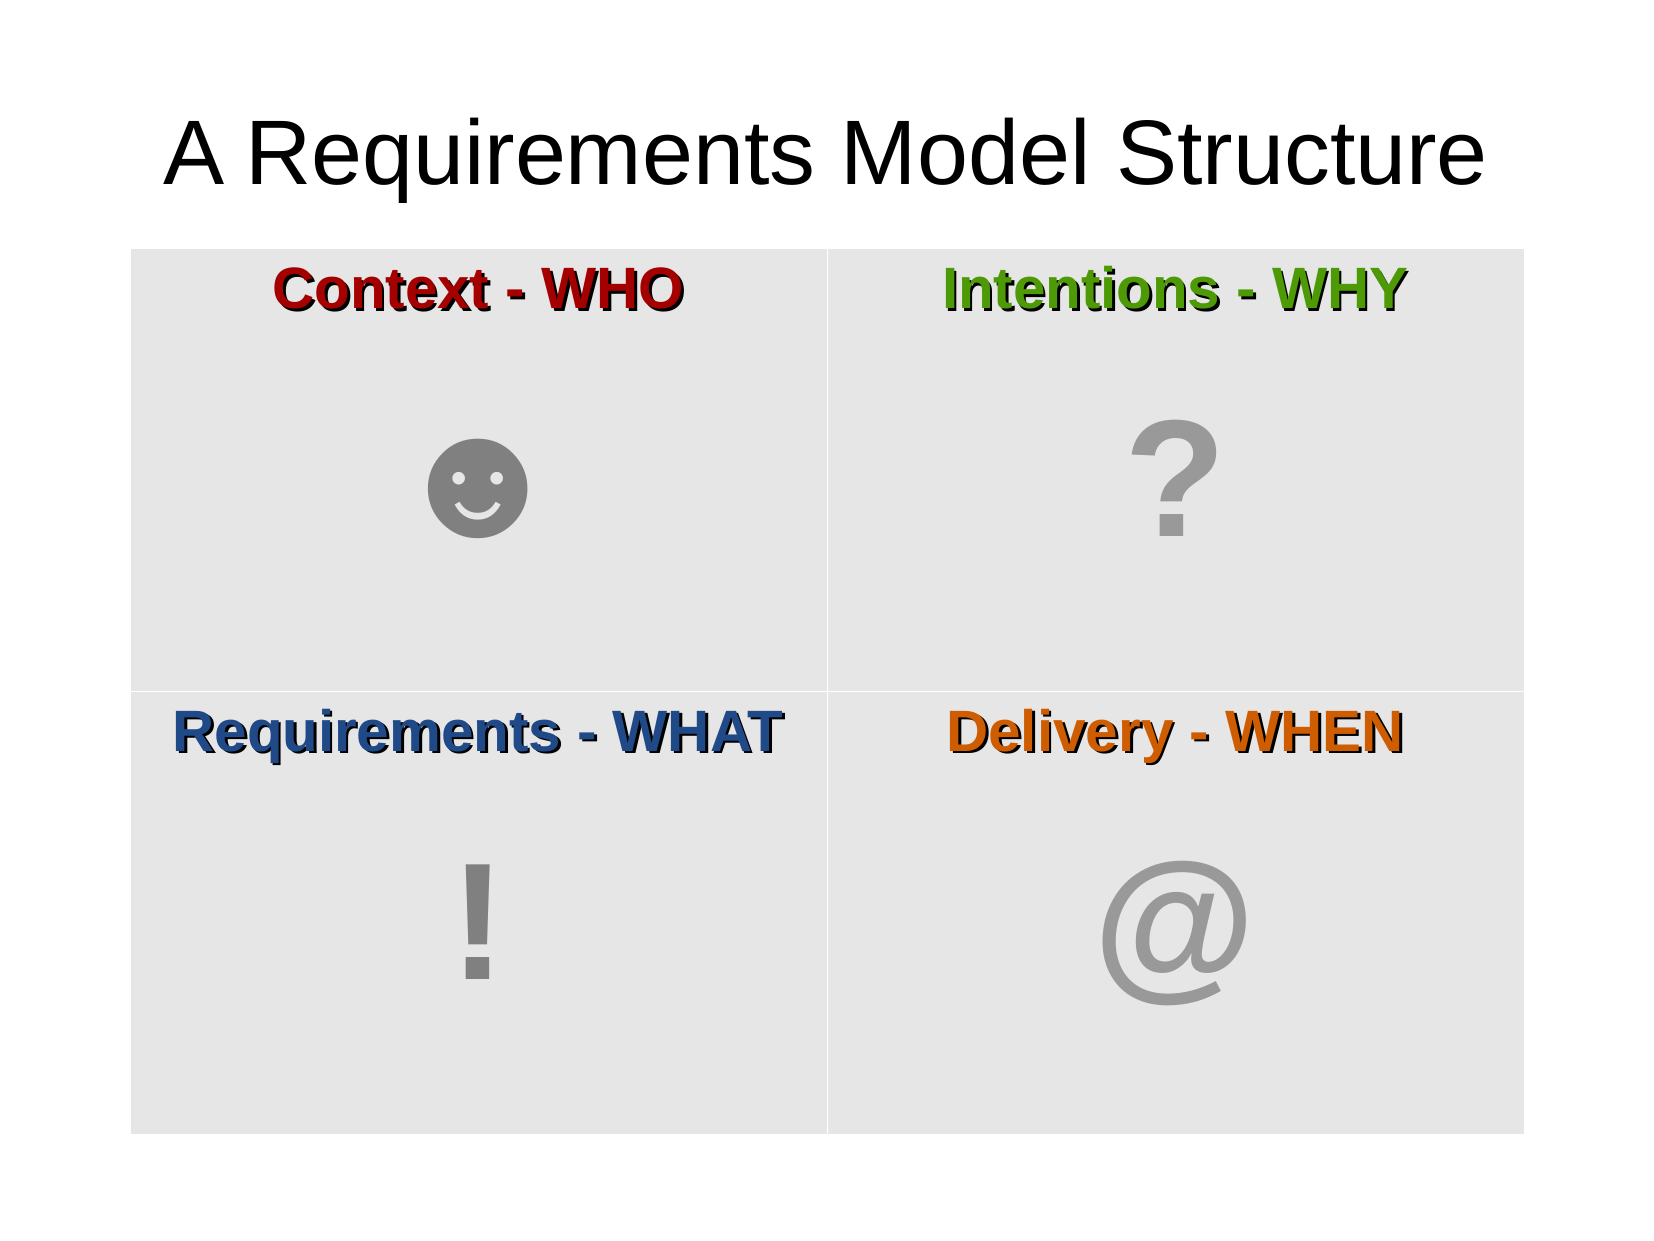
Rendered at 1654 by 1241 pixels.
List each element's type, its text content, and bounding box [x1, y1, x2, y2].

table_cell Delivery - WHEN @ [828, 692, 1524, 1134]
table_cell Requirements - WHAT ! [131, 692, 827, 1134]
table_header Context - WHO ☻ [131, 249, 827, 691]
table_header Intentions - WHY ? [828, 249, 1524, 691]
title A Requirements Model Structure [82, 37, 1571, 269]
